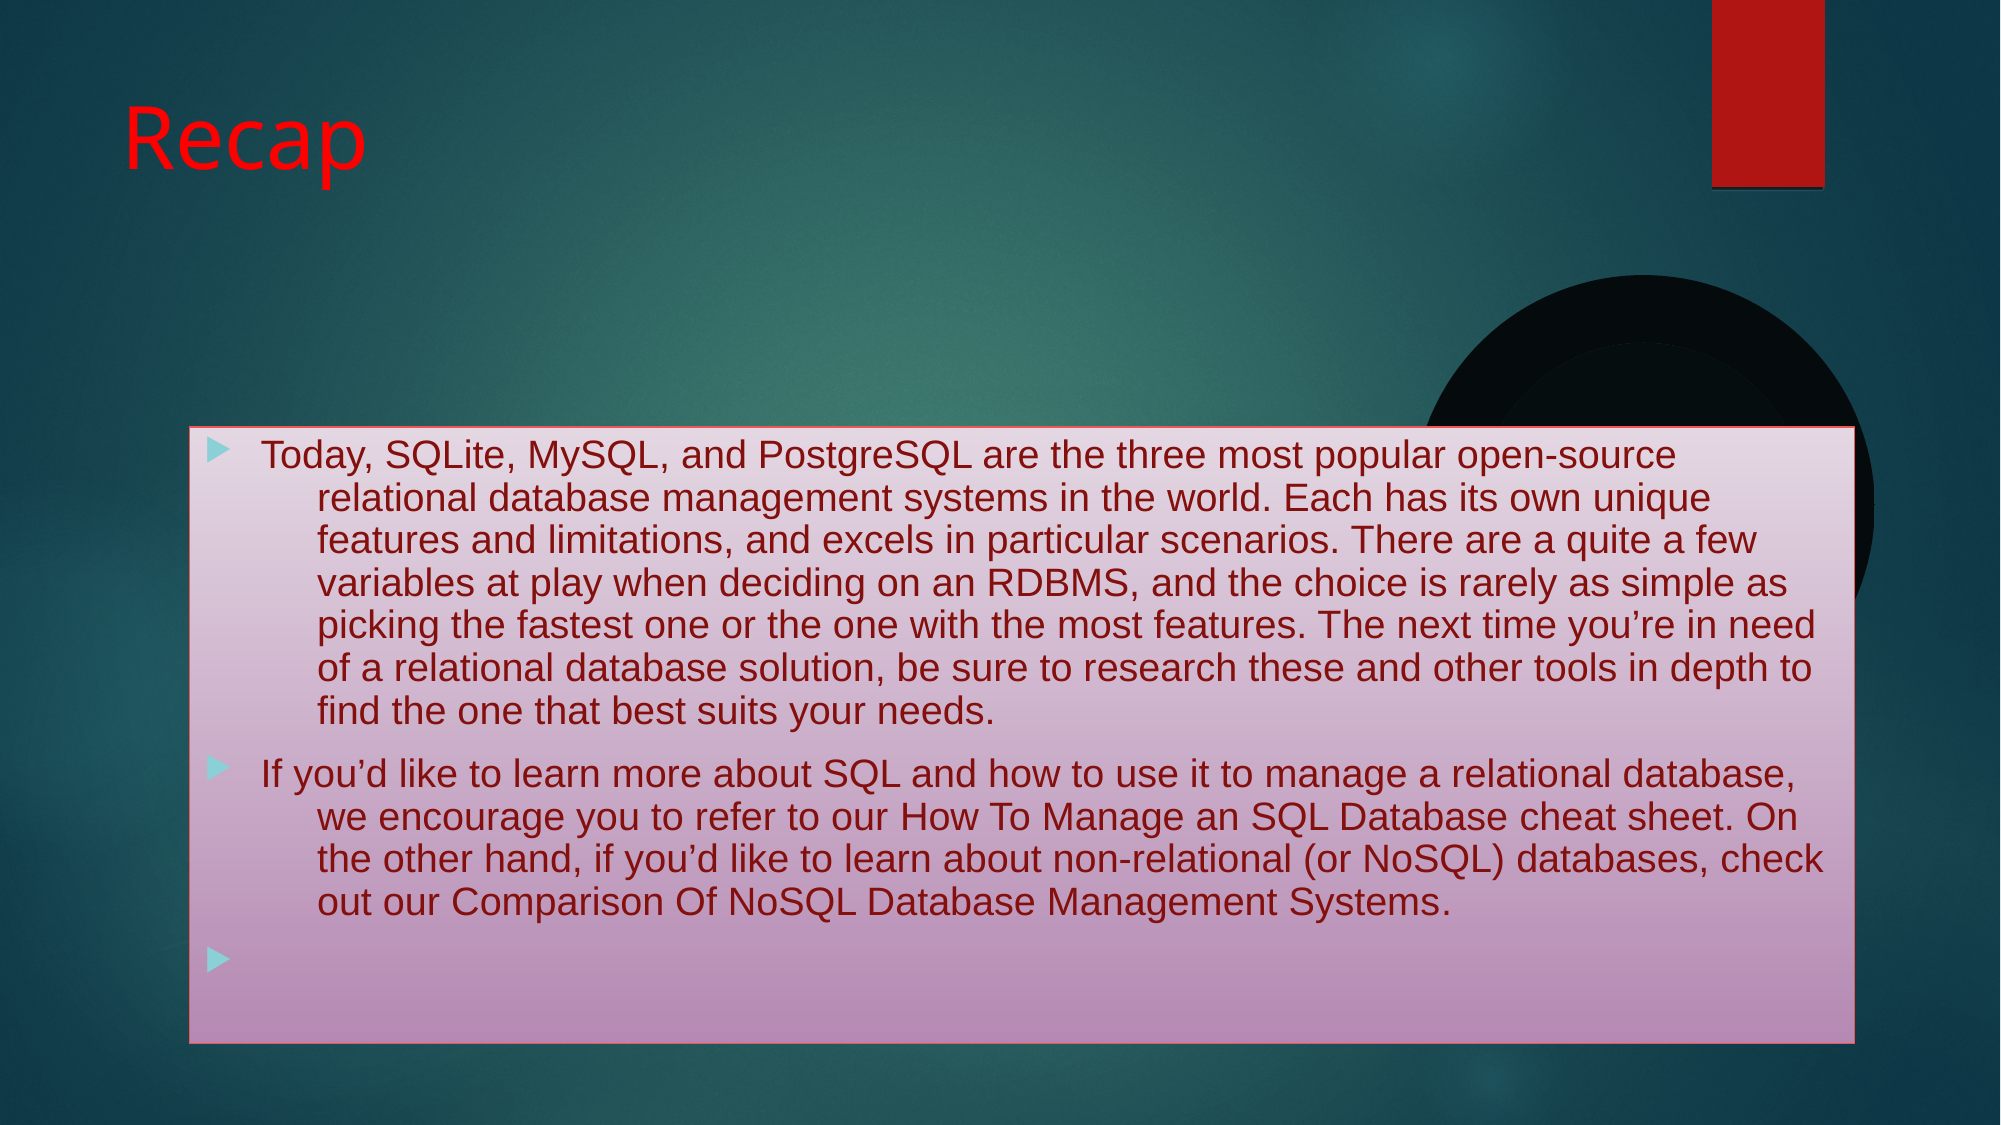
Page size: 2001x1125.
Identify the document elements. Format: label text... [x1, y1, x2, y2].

list Today, SQLite, MySQL, and PostgreSQL are the three most popular open-source relational database management systems in the world. Each has its own unique features and limitations, and excels in particular scenarios. There are a quite a few variables at play when deciding on an RDBMS, and the choice is rarely as simple as picking the fastest one or the one with the most features. The next time you’re in need of a relational database solution, be sure to research these and other tools in depth to find the one that best suits your needs. If you’d like to learn more about SQL and how to use it to manage a relational database, we encourage you to refer to our How To Manage an SQL Database cheat sheet. On the other hand, if you’d like to learn about non-relational (or NoSQL) databases, check out our Comparison Of NoSQL Database Management Systems. [189, 427, 1855, 1044]
title Recap [106, 74, 1649, 305]
